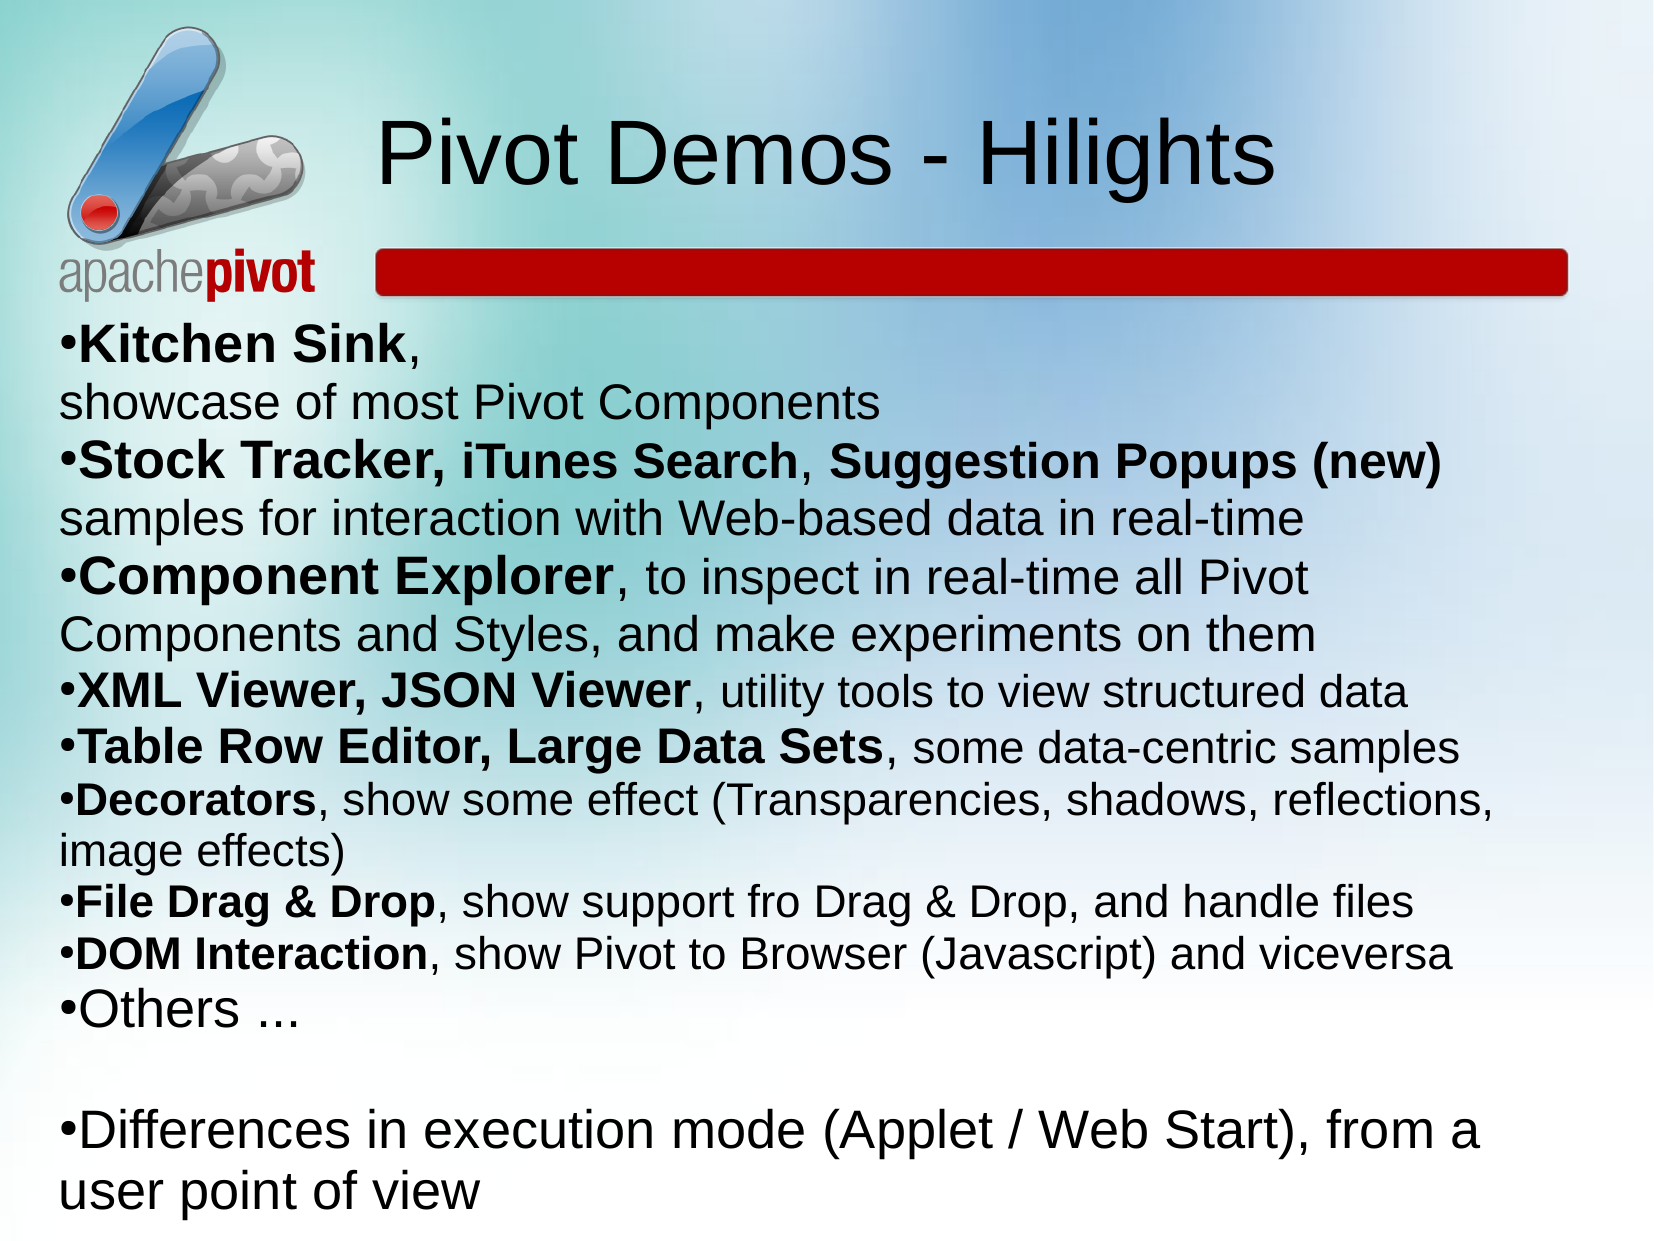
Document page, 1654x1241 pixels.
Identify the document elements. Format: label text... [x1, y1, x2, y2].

subtitle Kitchen Sink, showcase of most Pivot Components Stock Tracker, iTunes Search, Suggestion Popups (new) samples for interaction with Web-based data in real-time Component Explorer, to inspect in real-time all Pivot Components and Styles, and make experiments on them XML Viewer, JSON Viewer, utility tools to view structured data Table Row Editor, Large Data Sets, some data-centric samples Decorators, show some effect (Transparencies, shadows, reflections, image effects) File Drag & Drop, show support fro Drag & Drop, and handle files DOM Interaction, show Pivot to Browser (Javascript) and viceversa Others ... Differences in execution mode (Applet / Web Start), from a user point of view [59, 307, 1595, 1227]
picture [0, 0, 1654, 1241]
title Pivot Demos - Hilights [315, 49, 1571, 257]
